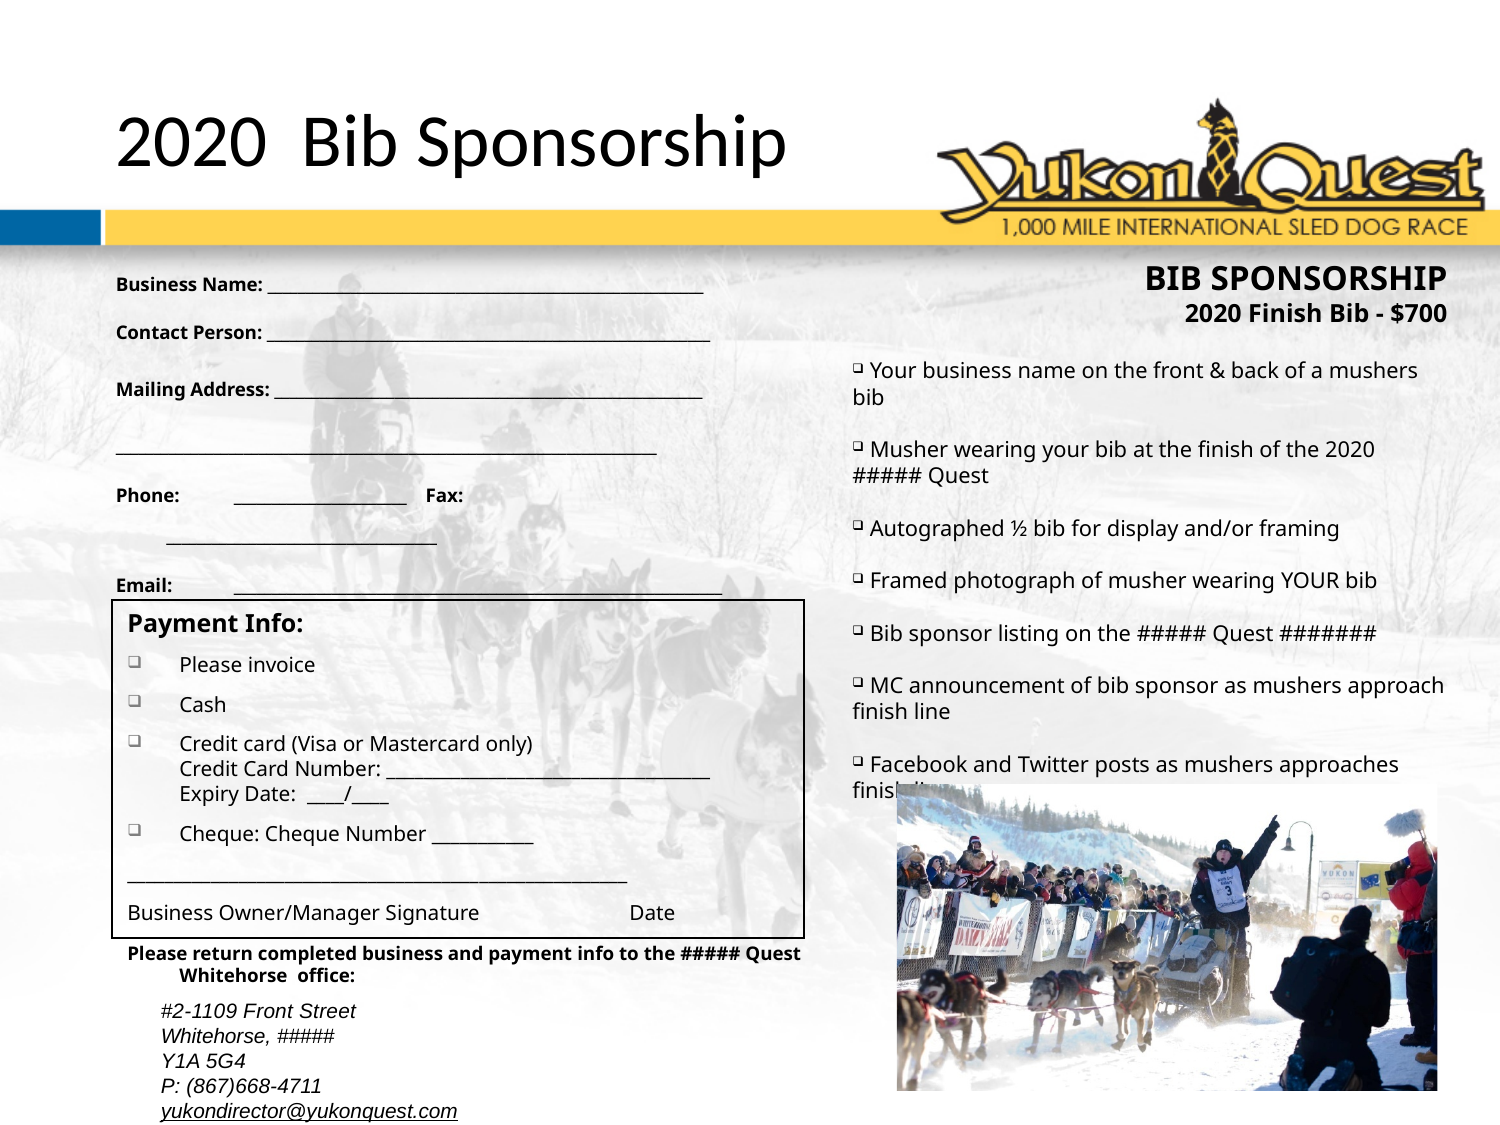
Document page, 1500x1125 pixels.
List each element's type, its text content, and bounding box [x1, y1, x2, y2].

text_box BIB SPONSORSHIP 2020 Finish Bib - $700 Your business name on the front & back of a mushers bib Musher wearing your bib at the finish of the 2020 ##### Quest Autographed ½ bib for display and/or framing Framed photograph of musher wearing YOUR bib Bib sponsor listing on the ##### Quest ####### MC announcement of bib sponsor as mushers approach finish line Facebook and Twitter posts as mushers approaches finish line [837, 249, 1463, 948]
text_box Please return completed business and payment info to the ##### Quest Whitehorse office: [112, 934, 816, 992]
text_box Payment Info: Please invoice Cash Credit card (Visa or Mastercard only) Credit Card Number: ___________________________________ Expiry Date: ____/____ Cheque: Cheque Number ___________ ______________________________________ ________________ Business Owner/Manager Signature Date [112, 599, 804, 934]
picture [0, 0, 1500, 1125]
title 2020 Bib Sponsorship [100, 59, 943, 213]
text_box #2-1109 Front Street Whitehorse, ##### Y1A 5G4 P: (867)668-4711 yukondirector@yukonquest.com [146, 989, 703, 1125]
list Business Name: __________________________________________________________ Contact Person: ___________________________________________________________ Mailing Address: _________________________________________________________ ________________________________________________________________________ Phone: _______________________ Fax: ____________________________________ Email: _________________________________________________________________ [100, 249, 739, 614]
